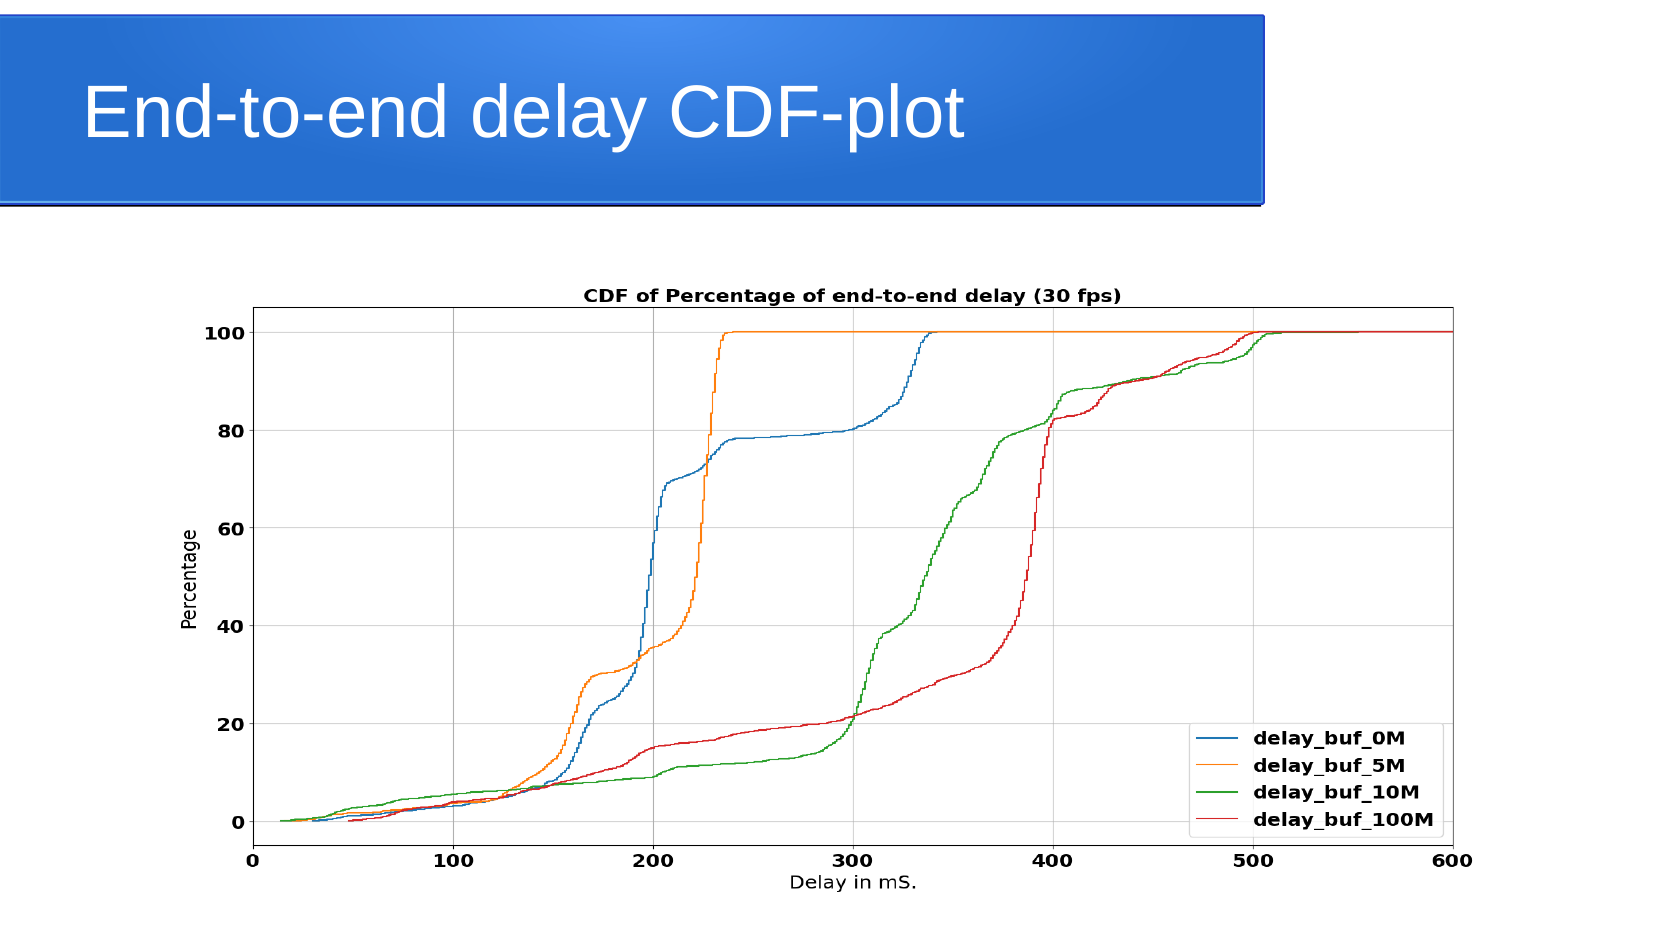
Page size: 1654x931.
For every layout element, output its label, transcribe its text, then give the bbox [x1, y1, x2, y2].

picture [59, 224, 1607, 922]
title End-to-end delay CDF-plot [82, 35, 1235, 189]
